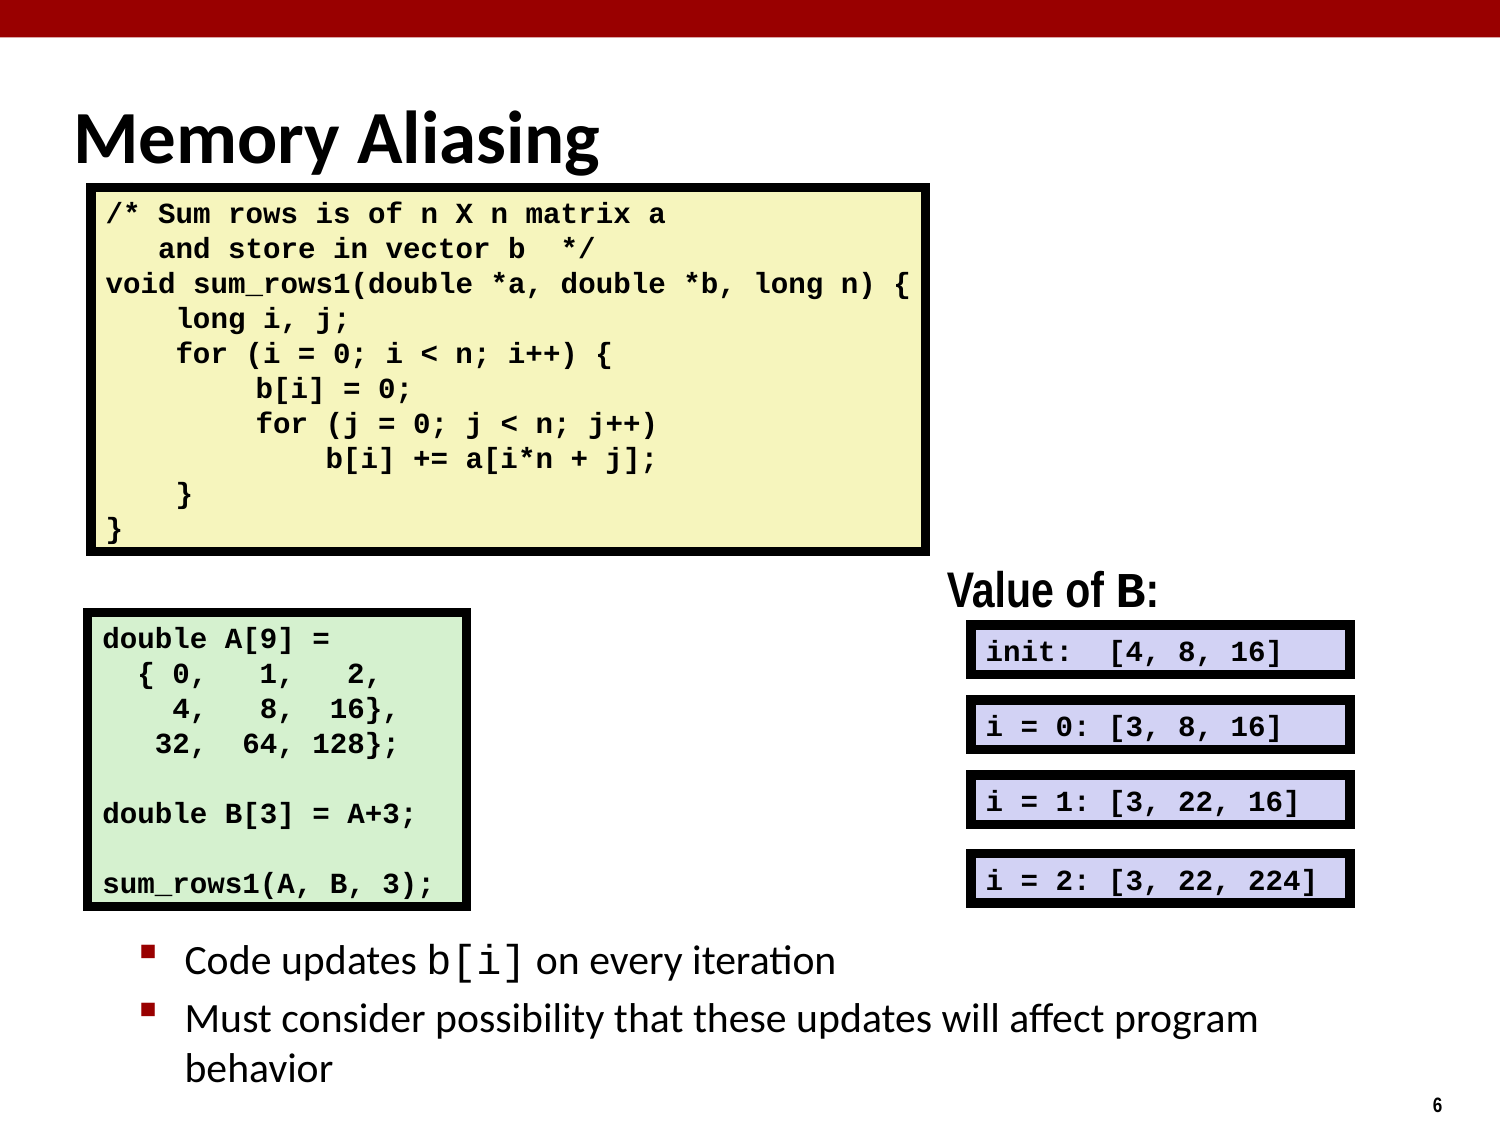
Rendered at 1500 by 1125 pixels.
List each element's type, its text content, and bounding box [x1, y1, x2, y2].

text_box double A[9] = { 0, 1, 2, 4, 8, 16}, 32, 64, 128}; double B[3] = A+3; sum_rows1(A, B, 3); [87, 612, 467, 907]
text_box i = 1: [3, 22, 16] [970, 774, 1350, 825]
text_box Value of B: [939, 549, 1167, 625]
title Memory Aliasing [58, 71, 1304, 197]
text_box i = 2: [3, 22, 224] [970, 853, 1350, 904]
text_box /* Sum rows is of n X n matrix a and store in vector b */ void sum_rows1(double *a, double *b, long n) { long i, j; for (i = 0; i < n; i++) { b[i] = 0; for (j = 0; j < n; j++) b[i] += a[i*n + j]; } } [90, 187, 926, 552]
text_box i = 0: [3, 8, 16] [970, 699, 1350, 750]
list Code updates b[i] on every iteration Must consider possibility that these updates will affect program behavior [47, 924, 1411, 1058]
text_box init: [4, 8, 16] [970, 624, 1350, 675]
